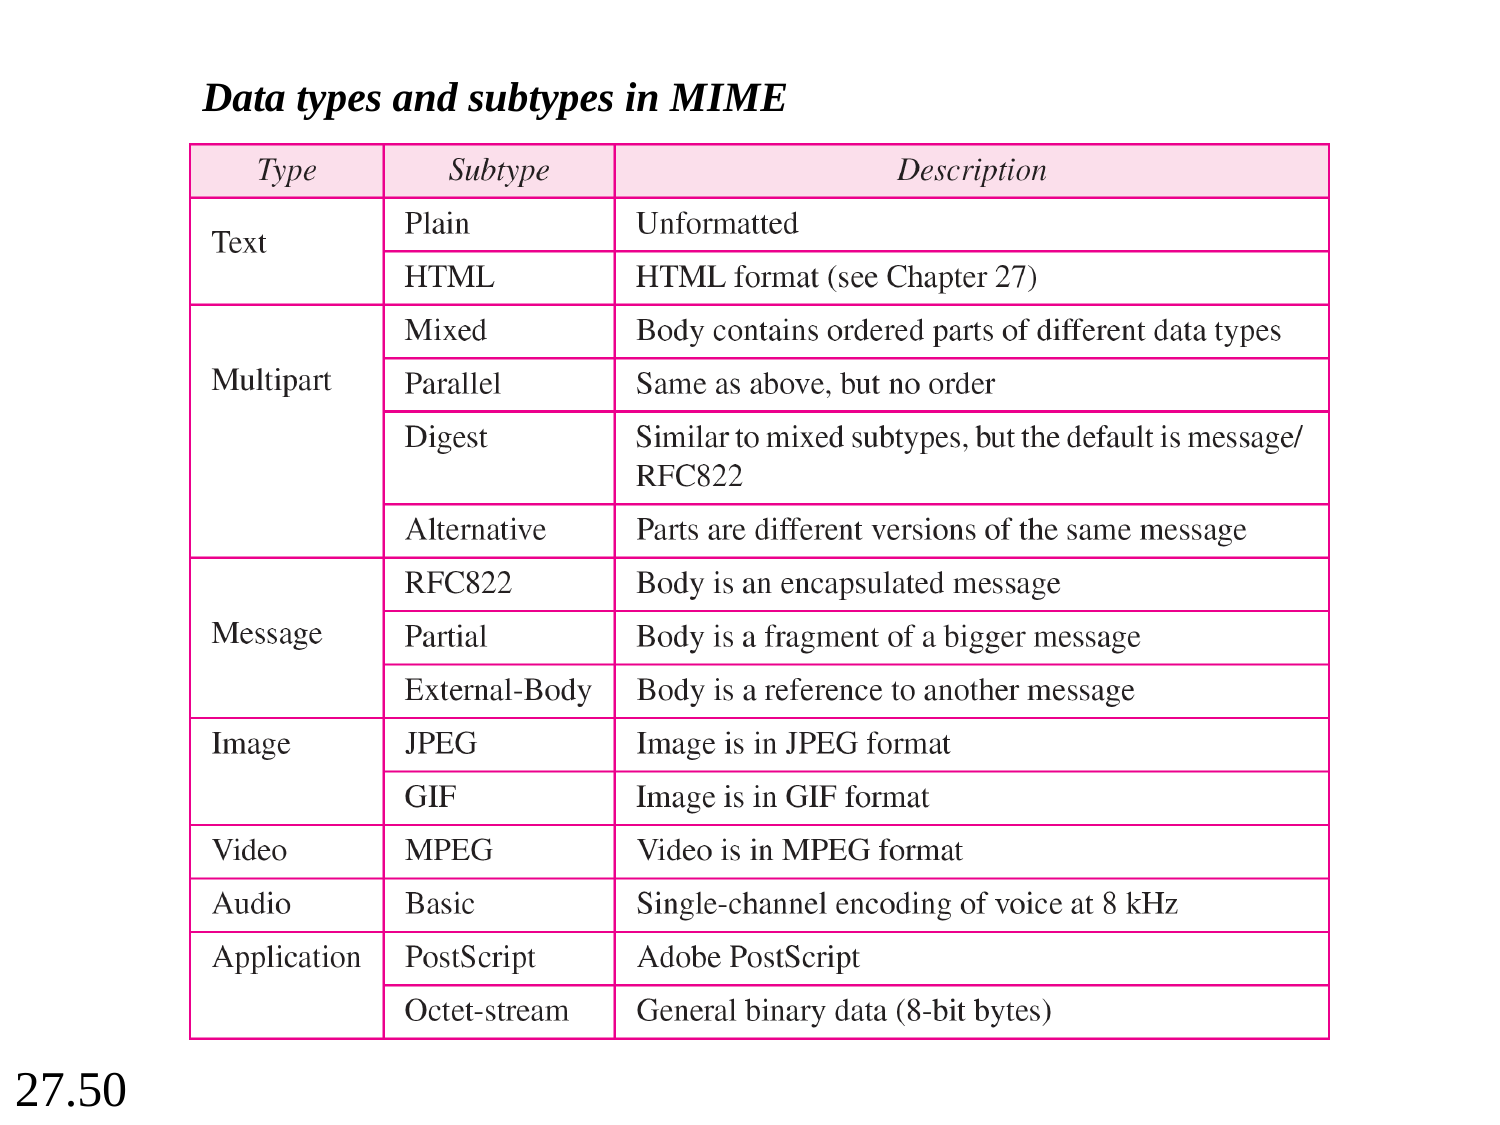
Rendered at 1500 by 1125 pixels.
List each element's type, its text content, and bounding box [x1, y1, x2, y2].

text_box Data types and subtypes in MIME [187, 62, 804, 128]
picture [174, 131, 1351, 1063]
